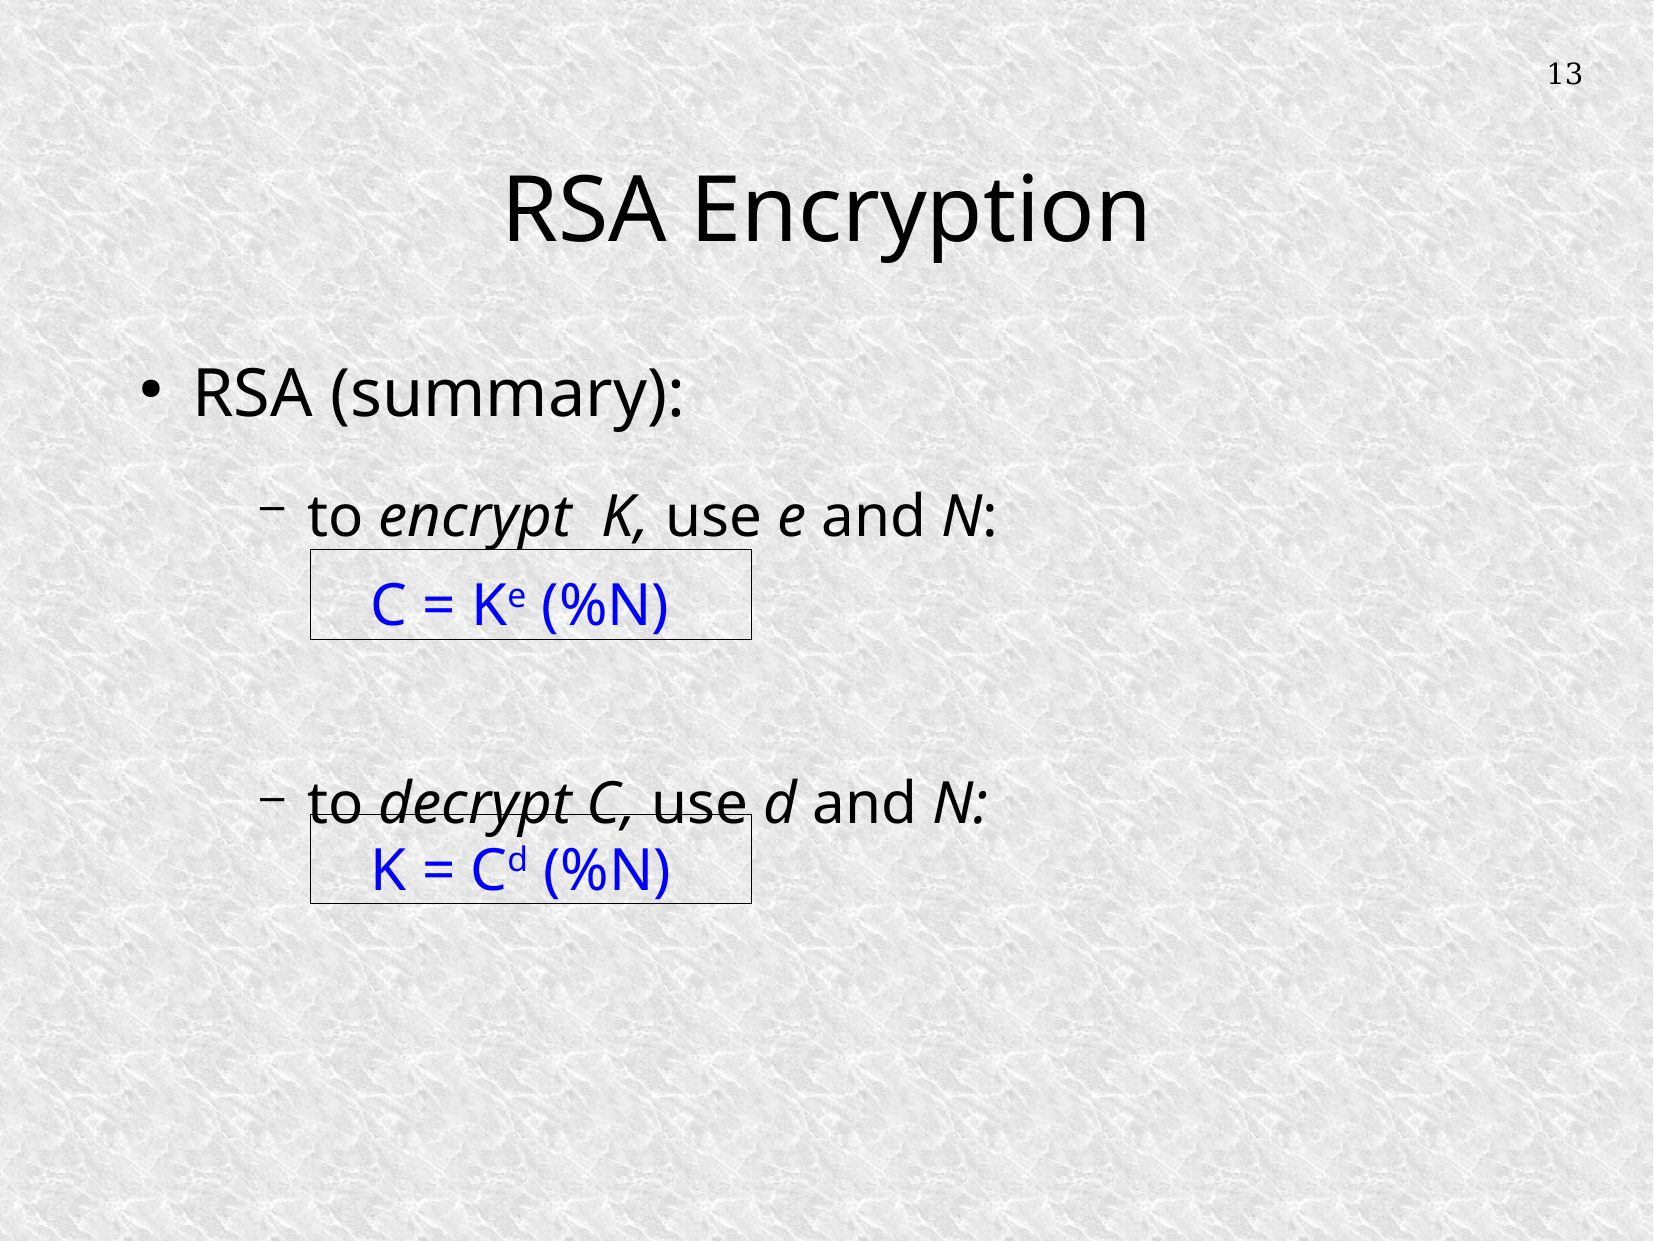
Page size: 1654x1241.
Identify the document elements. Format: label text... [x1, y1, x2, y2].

list RSA (summary): to encrypt K, use e and N: to decrypt C, use d and N: [121, 344, 1533, 1127]
picture [0, 0, 1654, 1241]
text_box C = Ke (%N) [245, 563, 809, 635]
text_box K = Cd (%N) [245, 827, 809, 899]
title RSA Encryption [121, 102, 1533, 311]
